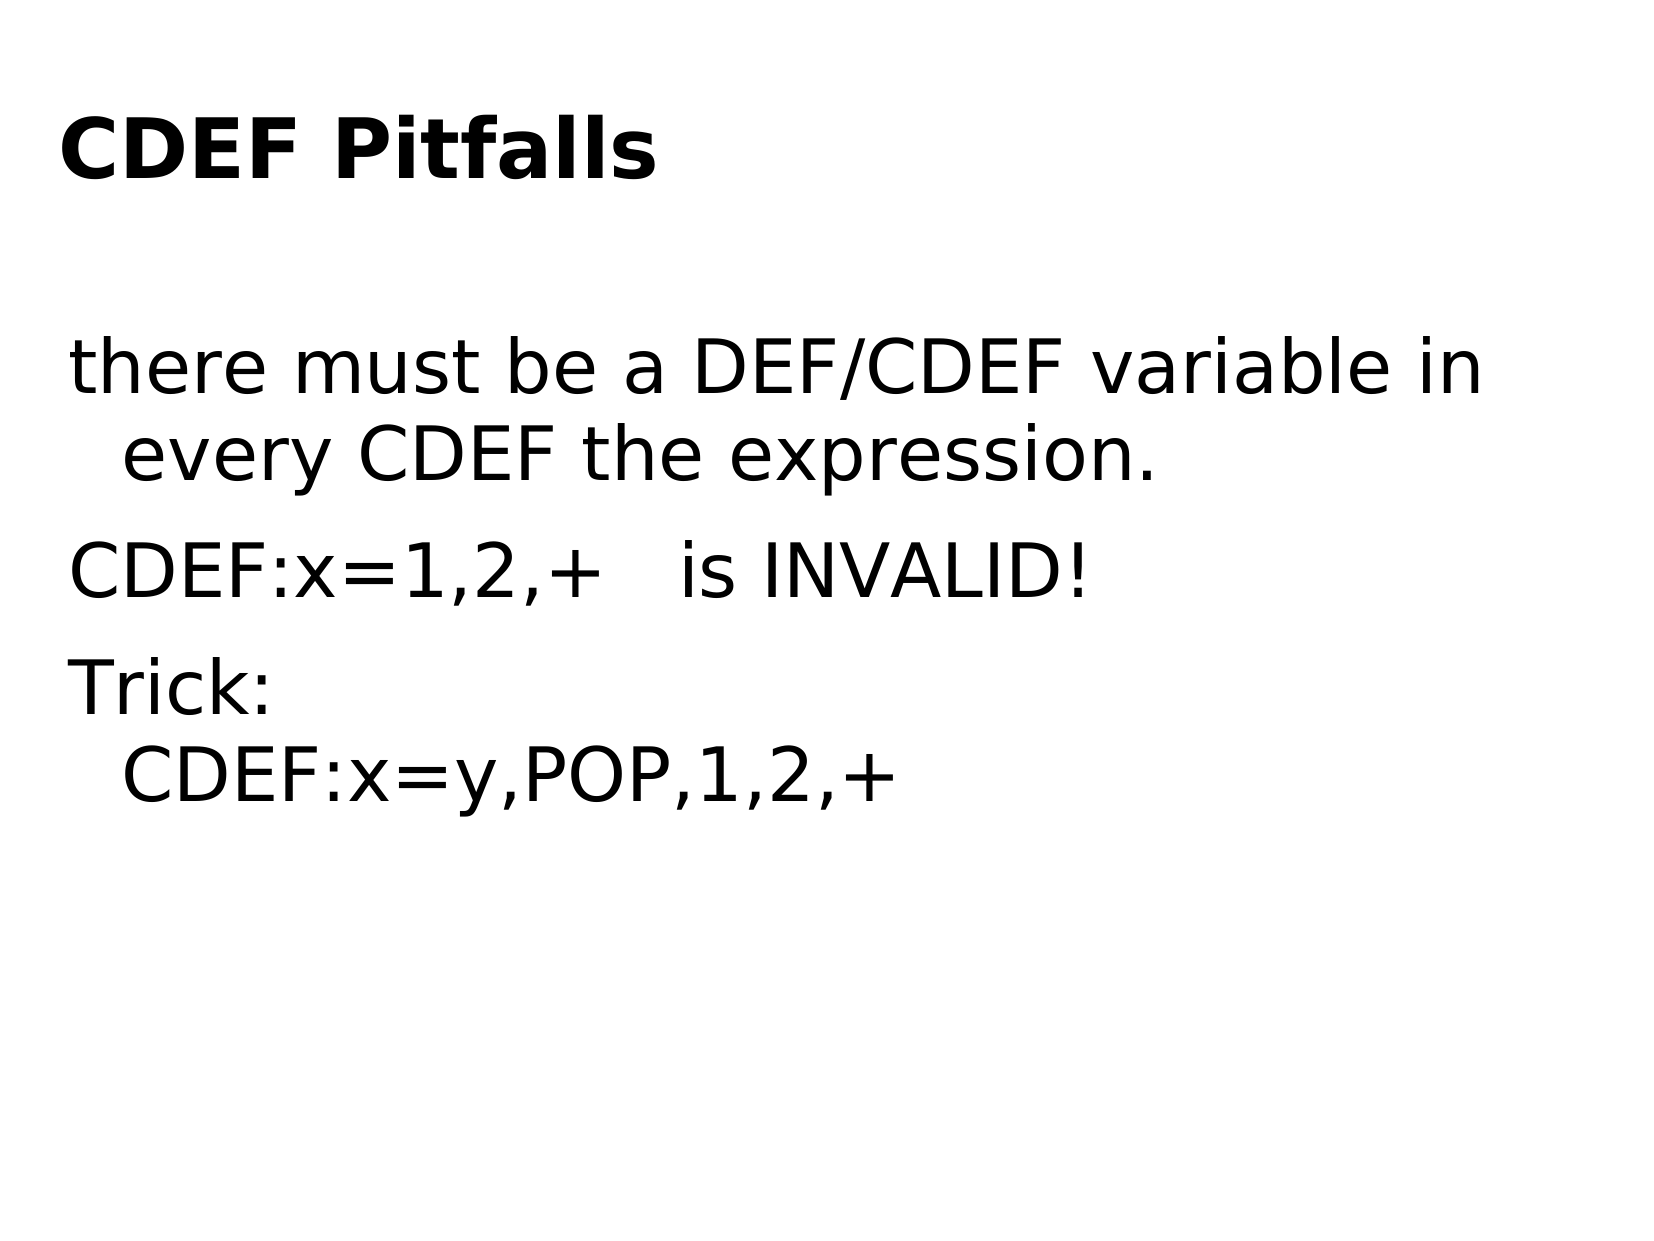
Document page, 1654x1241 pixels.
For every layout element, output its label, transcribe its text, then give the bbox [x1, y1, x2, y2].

title CDEF Pitfalls [59, 75, 1607, 225]
list there must be a DEF/CDEF variable in every CDEF the expression. CDEF:x=1,2,+ is INVALID! Trick: CDEF:x=y,POP,1,2,+ [50, 323, 1571, 1093]
